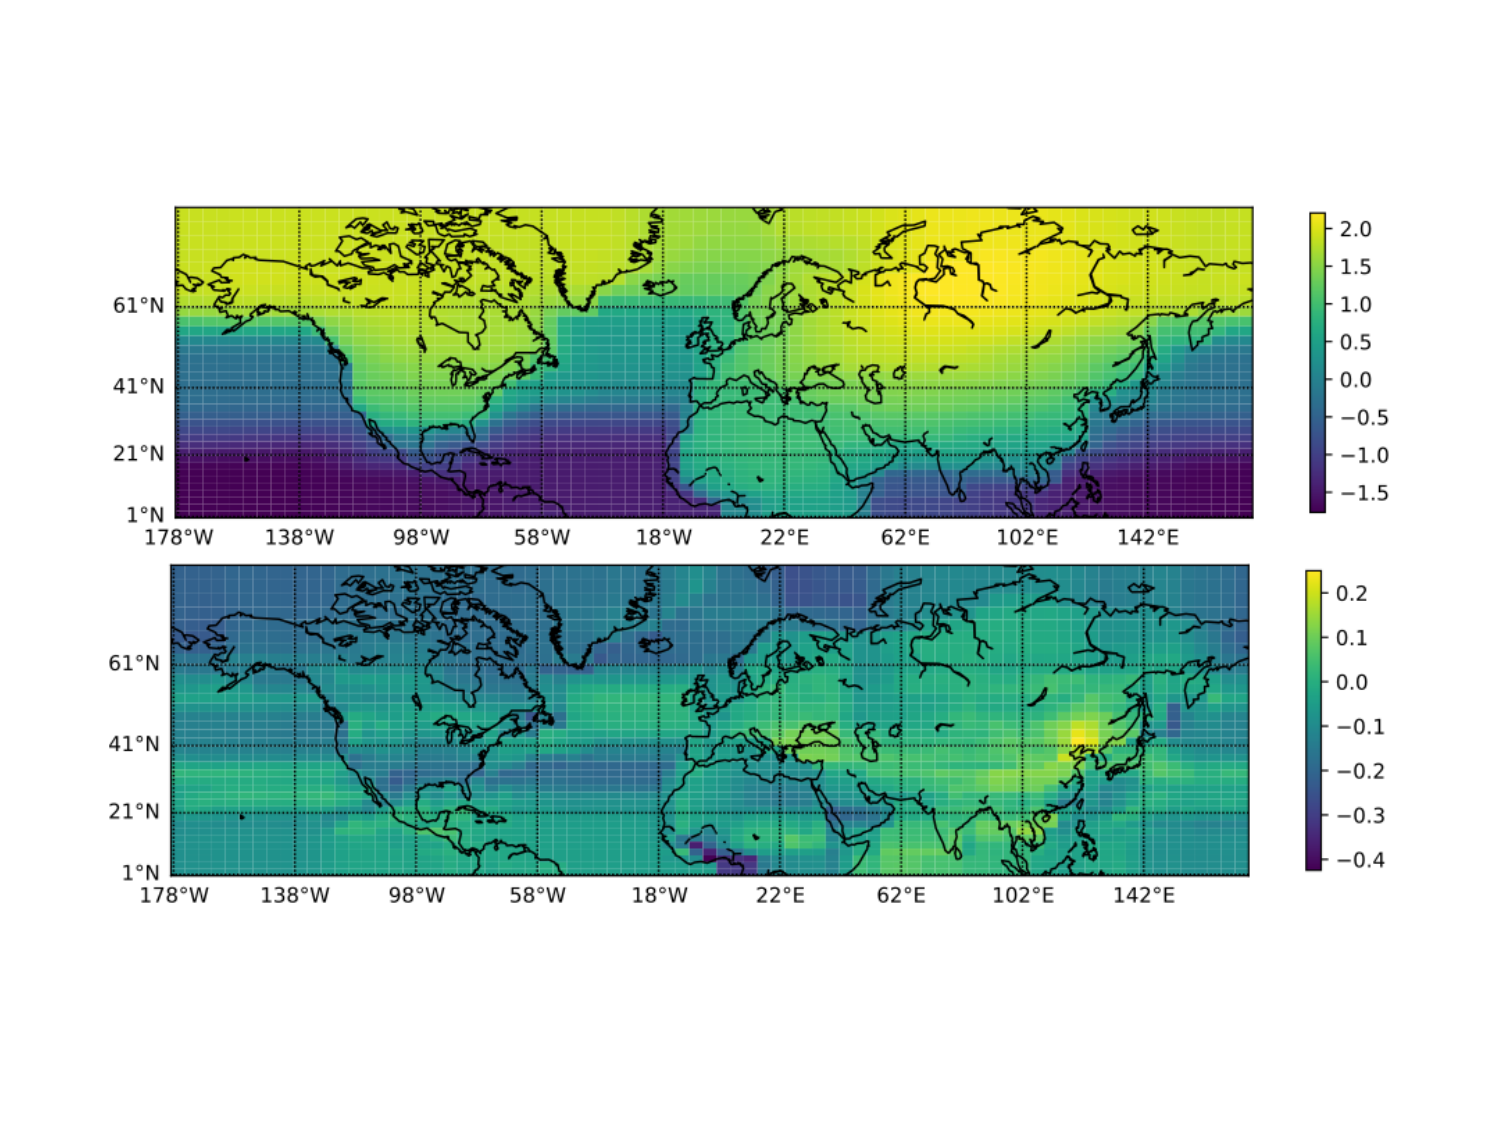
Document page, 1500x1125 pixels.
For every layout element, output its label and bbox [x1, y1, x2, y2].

picture [83, 178, 1429, 953]
